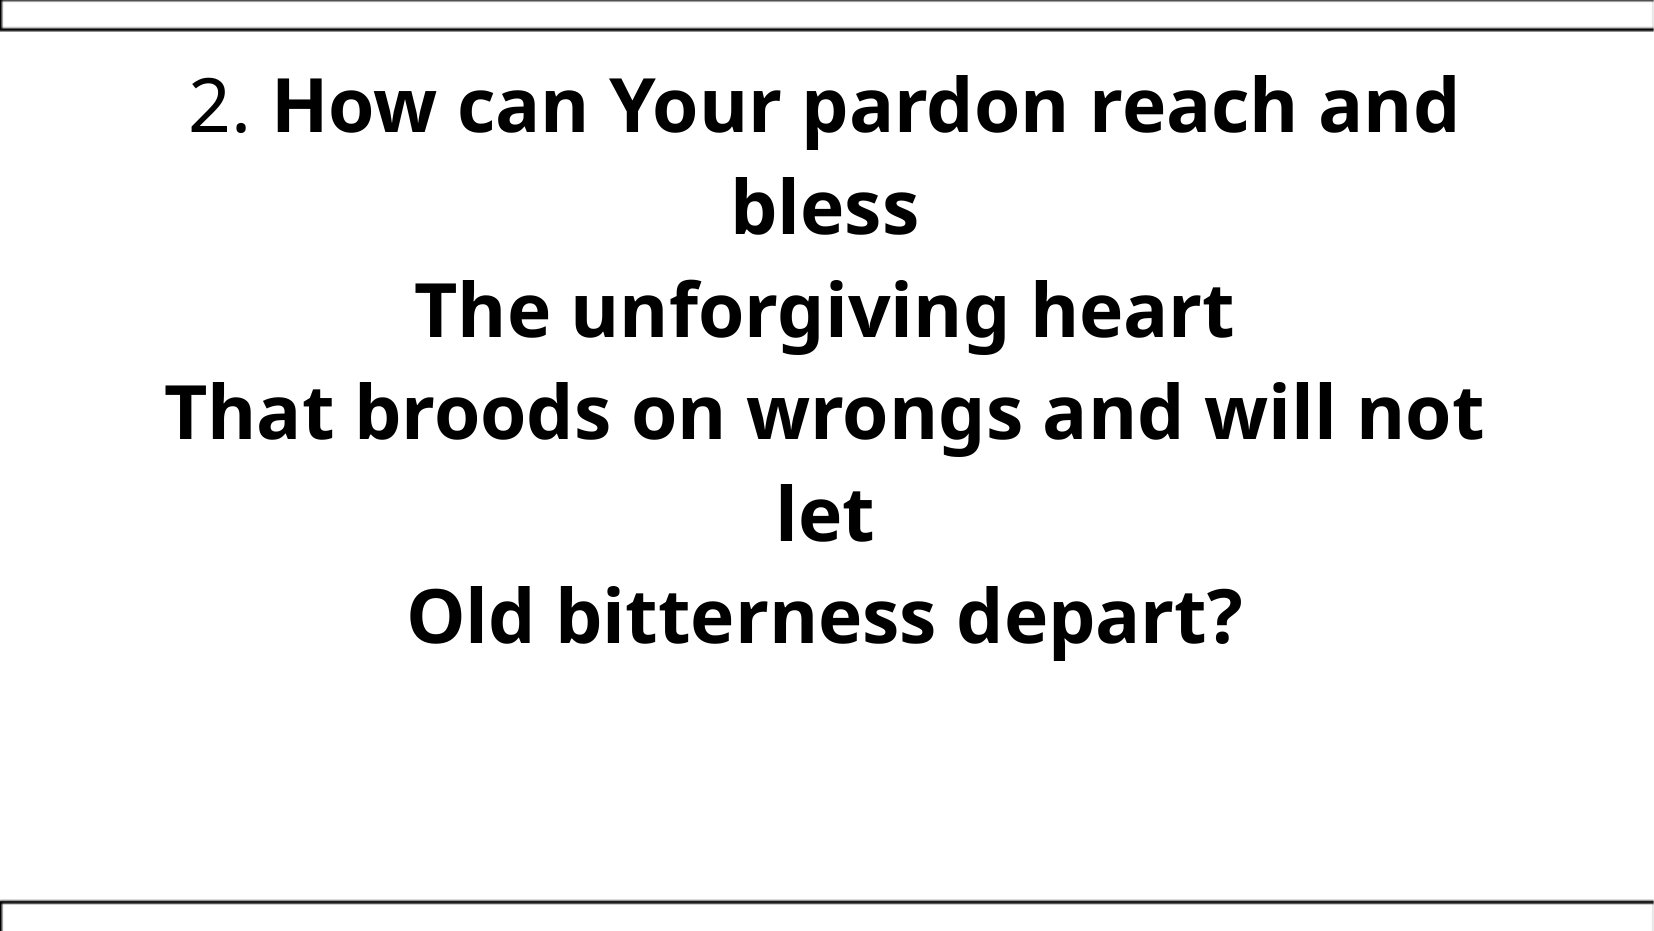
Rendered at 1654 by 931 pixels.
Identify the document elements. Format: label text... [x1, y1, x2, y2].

text_box 2. How can Your pardon reach and bless The unforgiving heart That broods on wrongs and will not let Old bitterness depart? [105, 45, 1546, 460]
picture [0, 0, 1654, 931]
